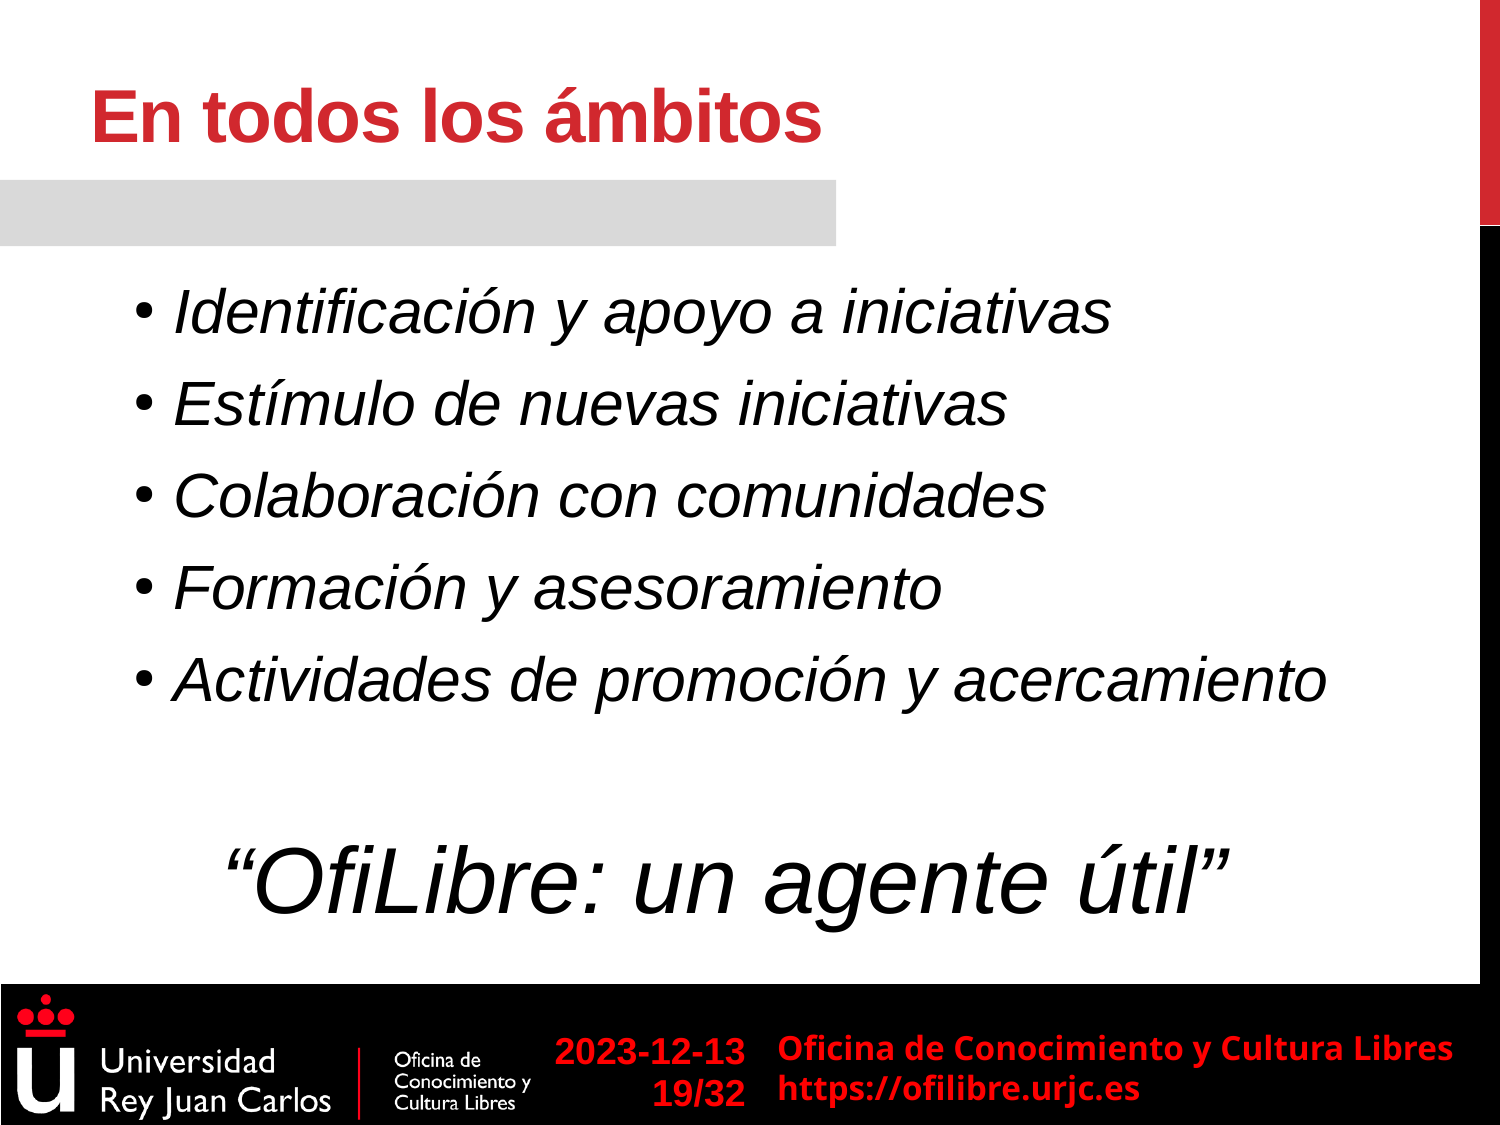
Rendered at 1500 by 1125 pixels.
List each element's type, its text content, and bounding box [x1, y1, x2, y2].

list Identificación y apoyo a iniciativas Estímulo de nuevas iniciativas Colaboración con comunidades Formación y asesoramiento Actividades de promoción y acercamiento “OfiLibre: un agente útil” [105, 270, 1351, 961]
title [75, 15, 1425, 172]
text_box En todos los ámbitos [0, 24, 1326, 172]
picture [17, 994, 531, 1120]
